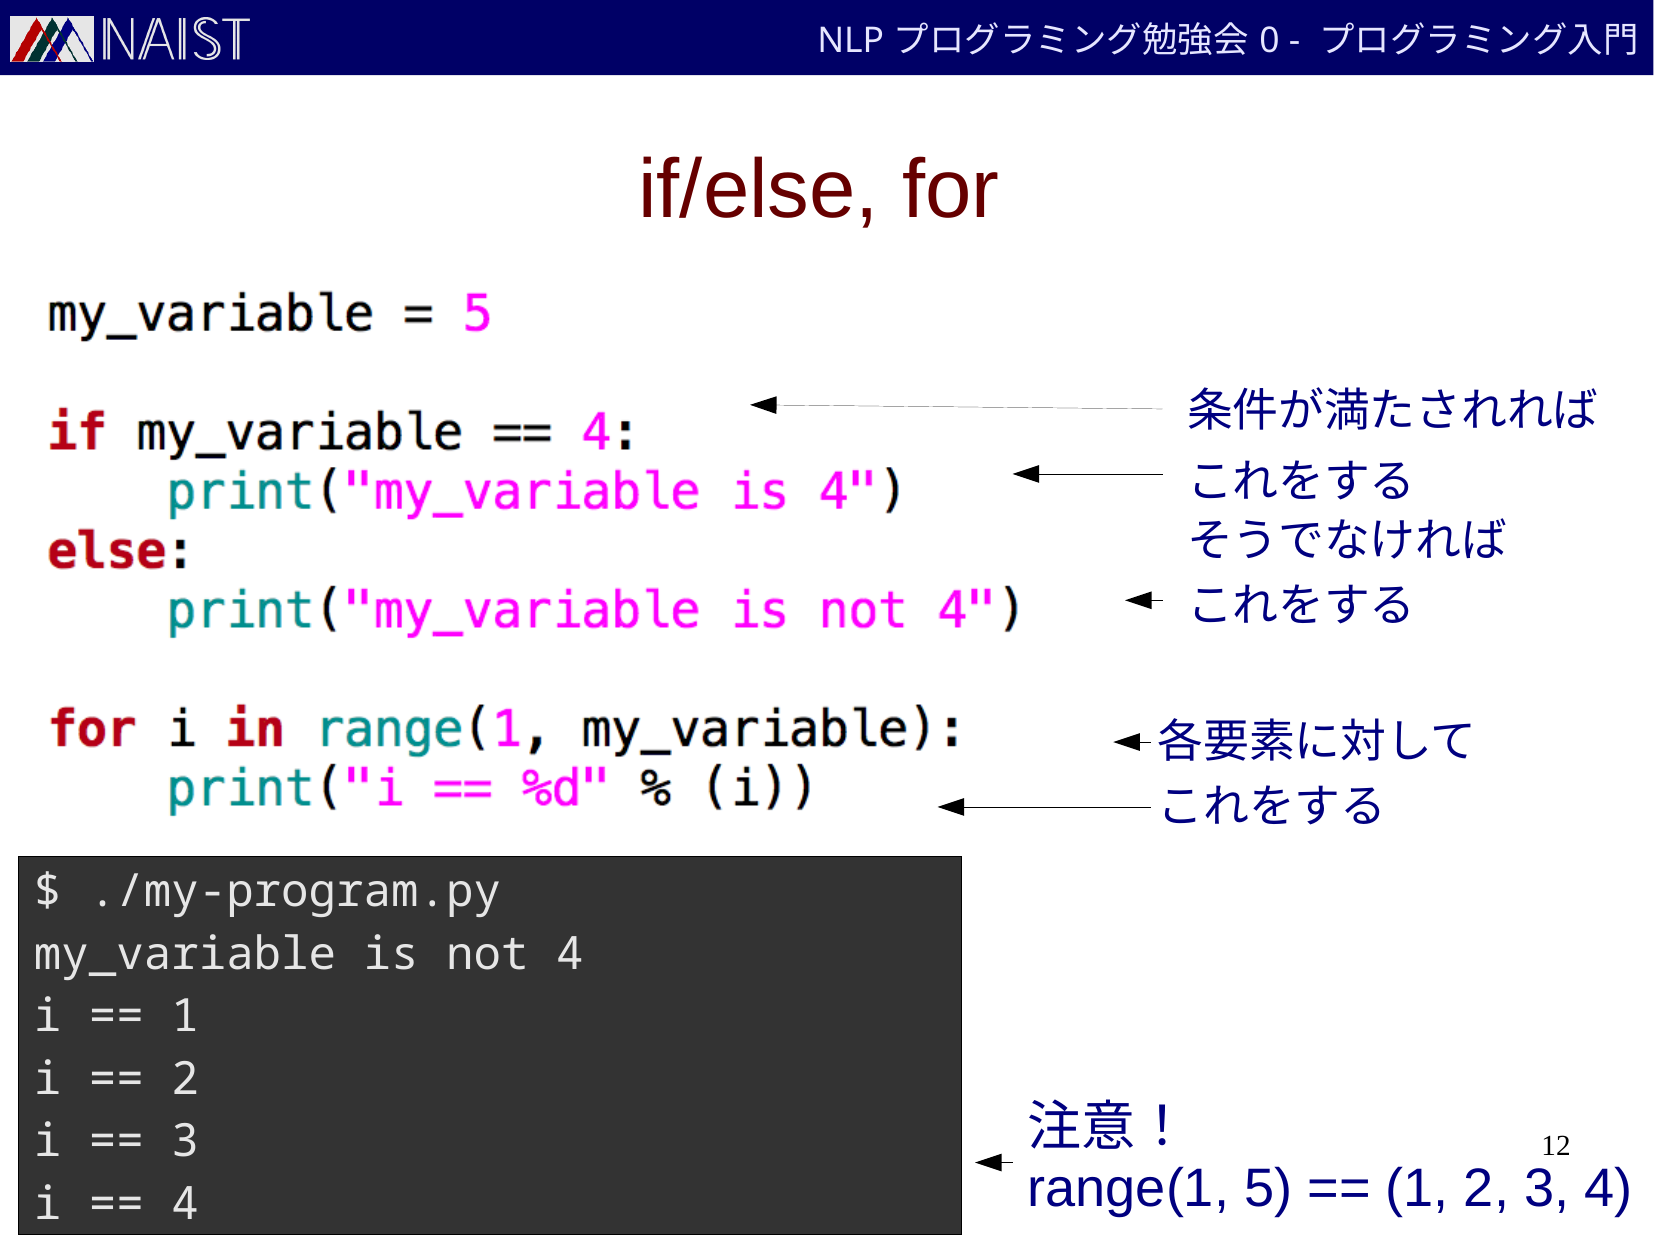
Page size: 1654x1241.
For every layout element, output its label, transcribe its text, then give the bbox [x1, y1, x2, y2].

title if/else, for [75, 92, 1564, 285]
text_box 注意！ range(1, 5) == (1, 2, 3, 4) [1012, 1087, 1649, 1226]
text_box これをする [1172, 447, 1432, 506]
picture [102, 17, 251, 60]
text_box これをする [1142, 772, 1402, 841]
text_box 条件が満たされれば [1172, 376, 1615, 445]
picture [10, 16, 94, 62]
text_box これをする [1172, 571, 1432, 640]
text_box $ ./my-program.py my_variable is not 4 i == 1 i == 2 i == 3 i == 4 [18, 856, 962, 1235]
text_box そうでなければ [1172, 506, 1523, 575]
text_box 各要素に対して [1142, 707, 1493, 776]
picture [37, 288, 1028, 826]
